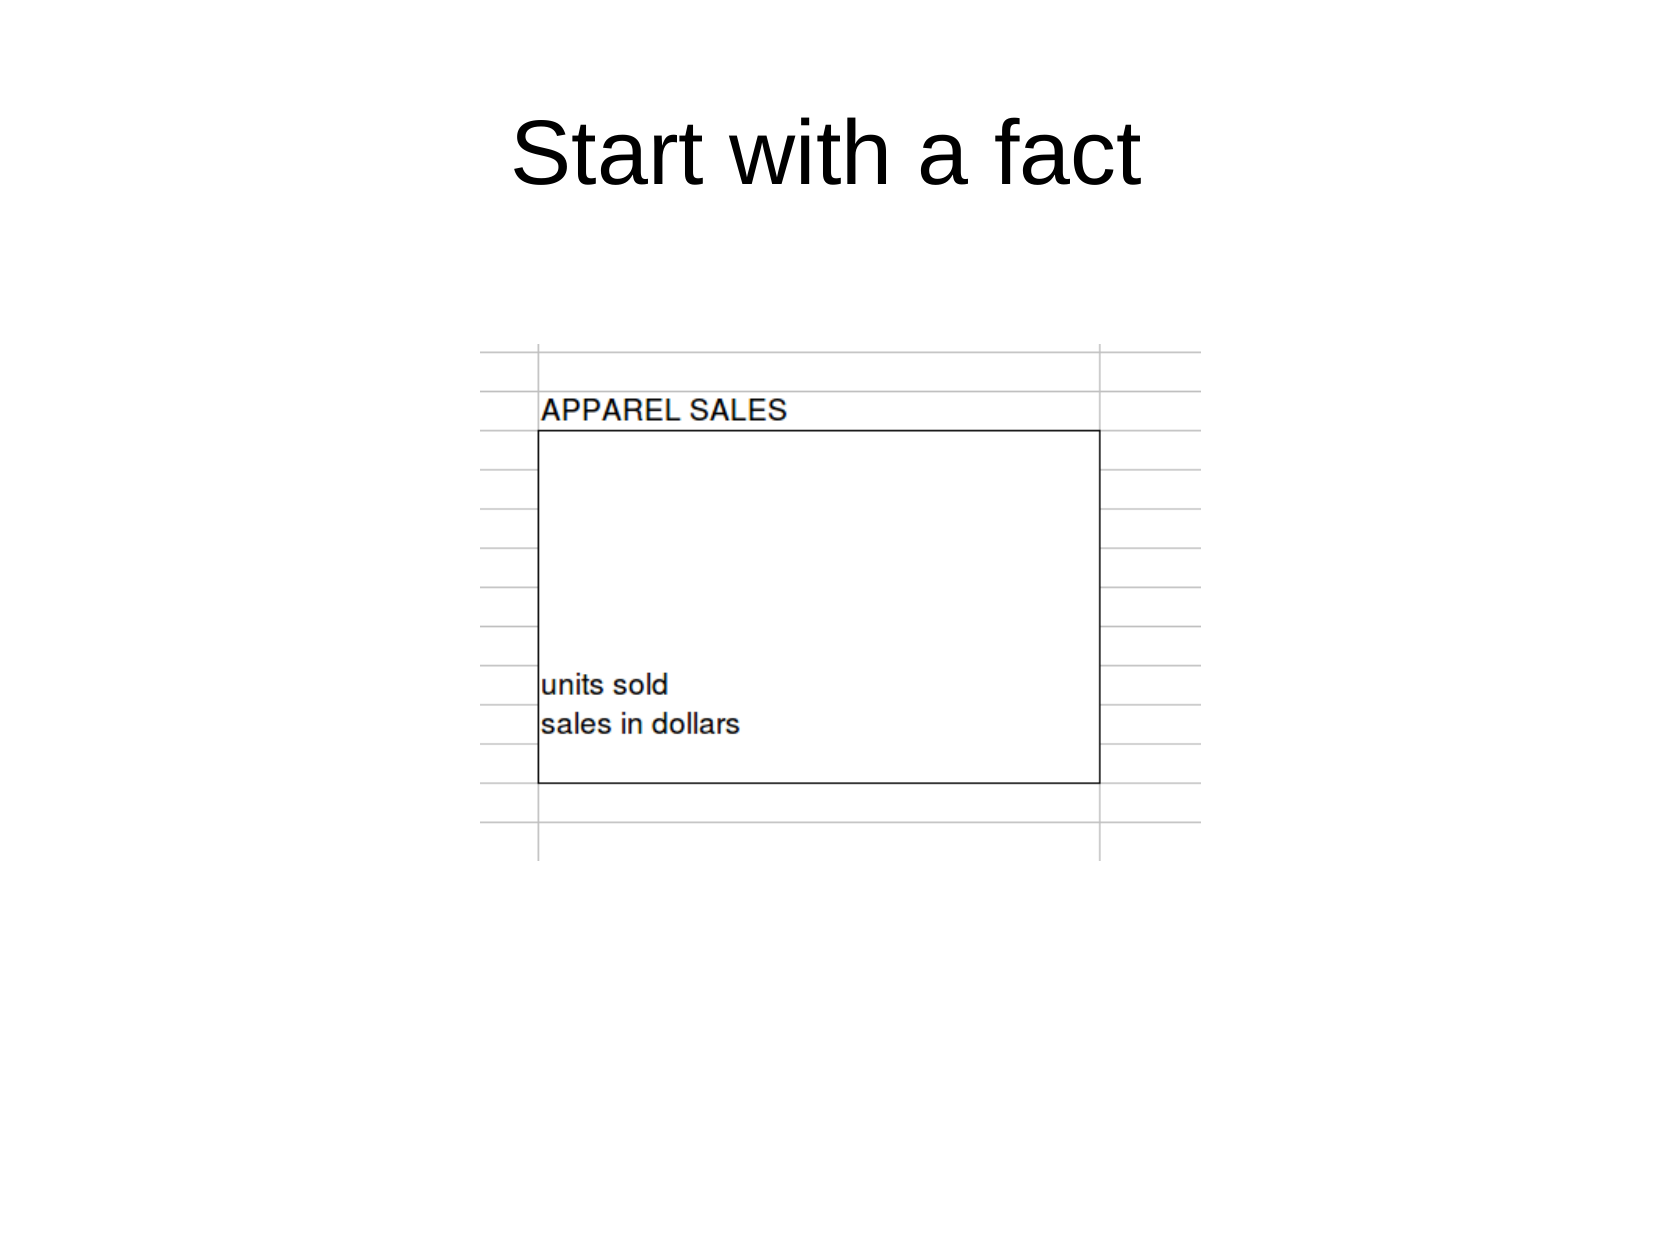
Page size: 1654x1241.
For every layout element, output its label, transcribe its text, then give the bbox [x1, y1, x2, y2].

picture [480, 344, 1201, 861]
title Start with a fact [82, 49, 1571, 257]
